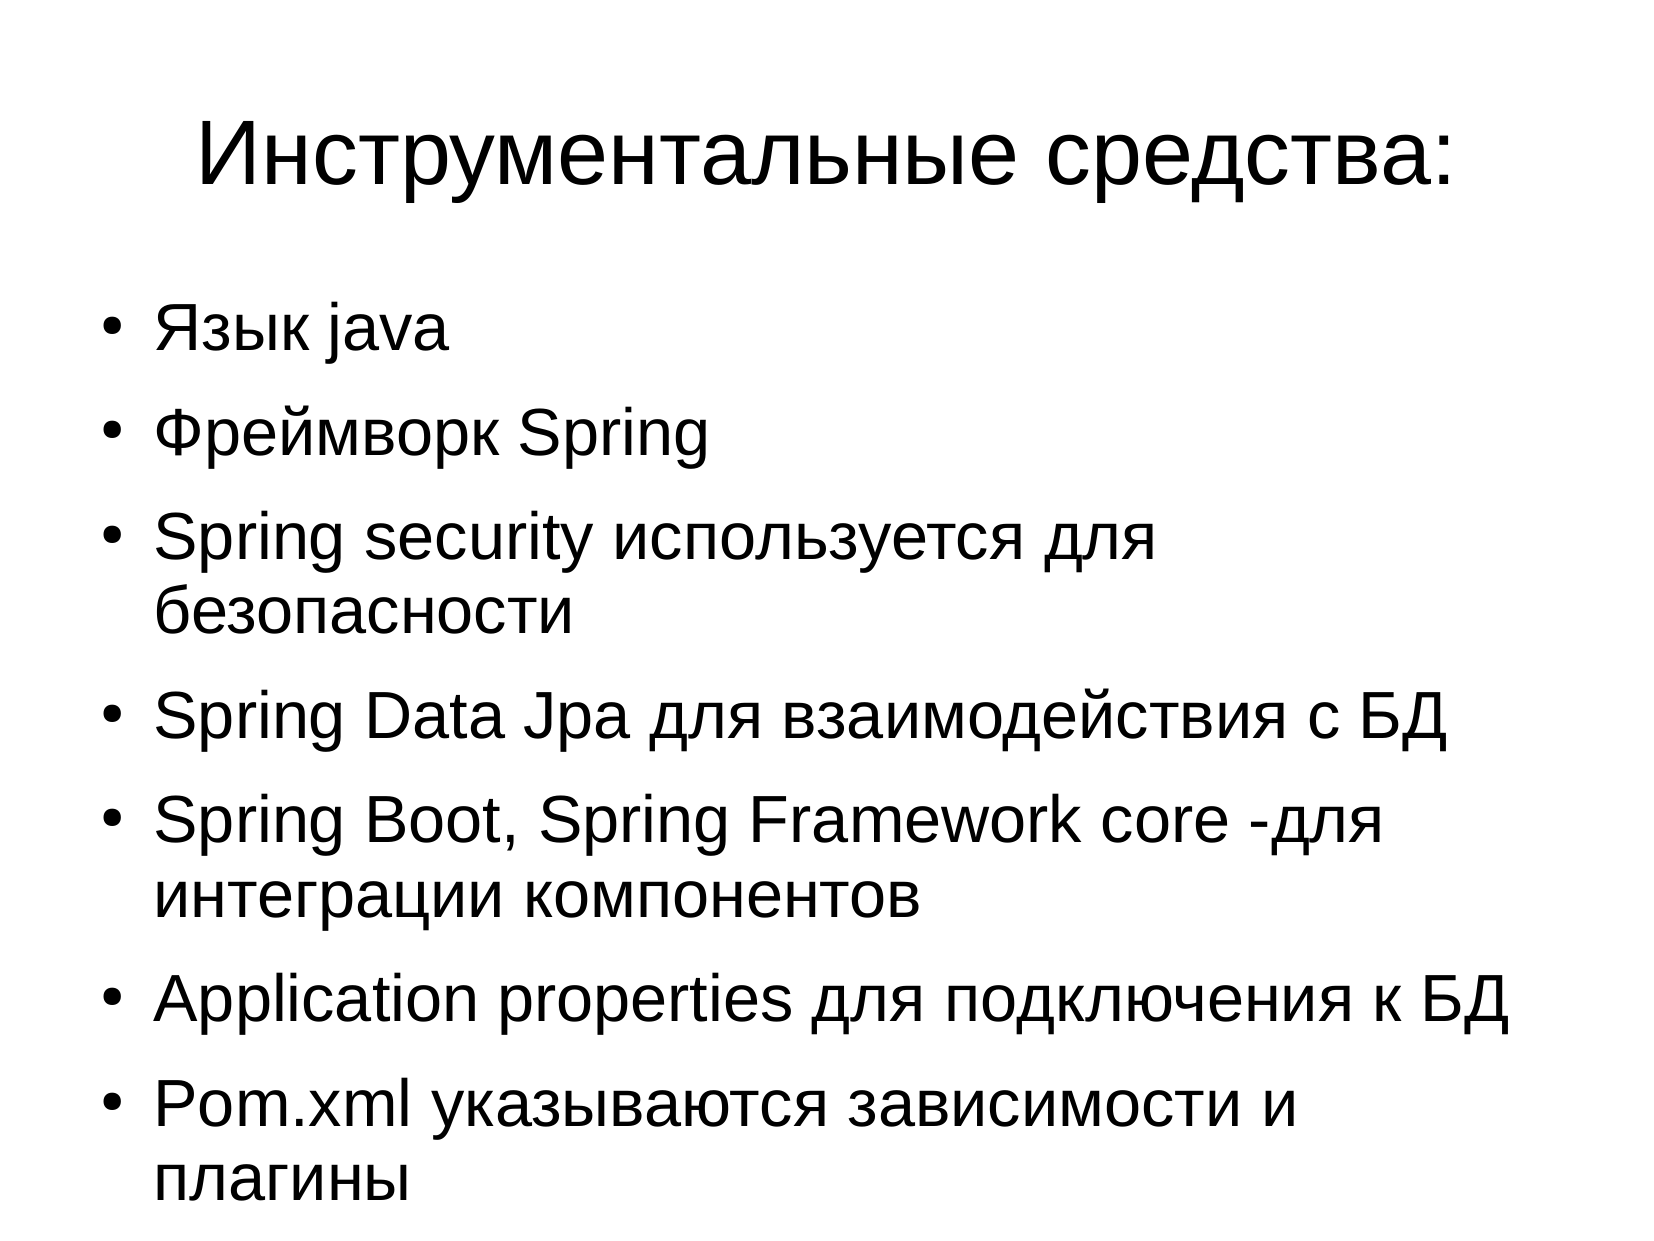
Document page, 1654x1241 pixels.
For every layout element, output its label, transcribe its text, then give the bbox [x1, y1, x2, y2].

list Язык java Фреймворк Spring Spring security используется для безопасности Spring Data Jpa для взаимодействия с БД Spring Boot, Spring Framework core -для интеграции компонентов Application properties для подключения к БД Pom.xml указываются зависимости и плагины [82, 290, 1571, 1216]
title Инструментальные средства: [82, 49, 1571, 257]
